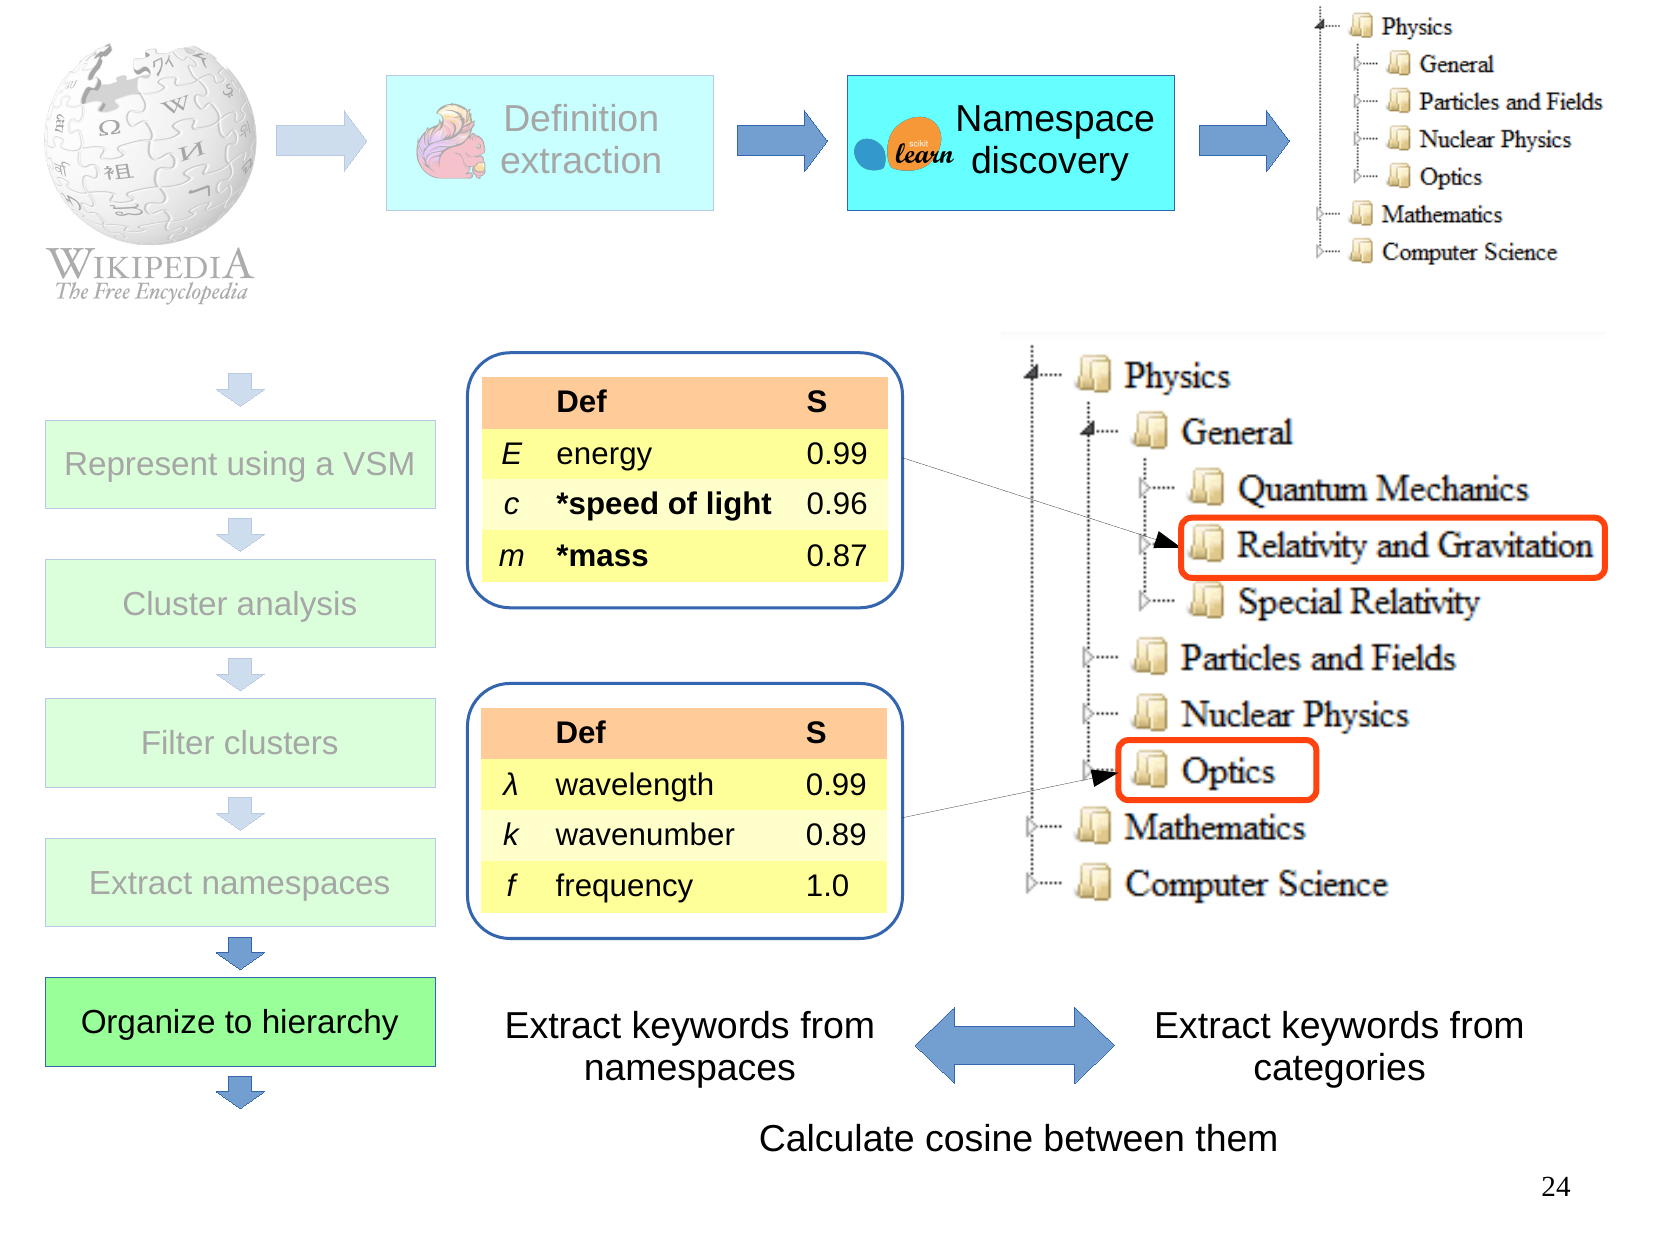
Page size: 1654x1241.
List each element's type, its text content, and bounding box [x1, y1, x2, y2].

table_cell m [482, 530, 542, 582]
table_cell *mass [542, 530, 792, 582]
table_cell 0.87 [792, 530, 888, 582]
picture [1185, 521, 1601, 574]
text_box [1199, 110, 1290, 172]
table_cell wavenumber [541, 810, 791, 861]
picture [1122, 744, 1313, 797]
table_cell 0.99 [791, 759, 887, 810]
table_cell k [481, 810, 541, 861]
text_box Extract keywords from namespaces [480, 996, 901, 1096]
picture [1001, 490, 1605, 953]
table_cell λ [481, 759, 541, 810]
table_cell c [482, 479, 542, 530]
text_box [847, 75, 1175, 211]
text_box [216, 1076, 265, 1109]
table_header S [792, 377, 888, 429]
table_header S [791, 708, 887, 759]
text_box Organize to hierarchy [45, 977, 436, 1067]
picture [852, 104, 956, 174]
text_box [39, 360, 460, 934]
picture [1304, 2, 1636, 279]
picture [1001, 332, 1605, 544]
table_cell energy [542, 429, 792, 479]
table_header [481, 708, 541, 759]
text_box [737, 110, 828, 172]
table_cell 0.89 [791, 810, 887, 861]
text_box [0, 30, 736, 316]
table_header Def [541, 708, 791, 758]
table_cell f [481, 861, 541, 913]
text_box [915, 1007, 1115, 1084]
table_cell wavelength [541, 759, 791, 810]
table_cell E [482, 429, 542, 479]
text_box Extract keywords from categories [1129, 996, 1550, 1096]
table_cell 1.0 [791, 861, 887, 913]
table_cell *speed of light [542, 479, 792, 530]
table_cell 0.99 [792, 429, 888, 479]
table_cell 0.96 [792, 479, 888, 530]
table_header [482, 377, 542, 429]
table_header Def [542, 377, 792, 429]
table_cell frequency [541, 861, 791, 913]
text_box [216, 937, 265, 970]
text_box Calculate cosine between them [711, 1109, 1327, 1167]
text_box Namespace discovery [940, 90, 1181, 196]
